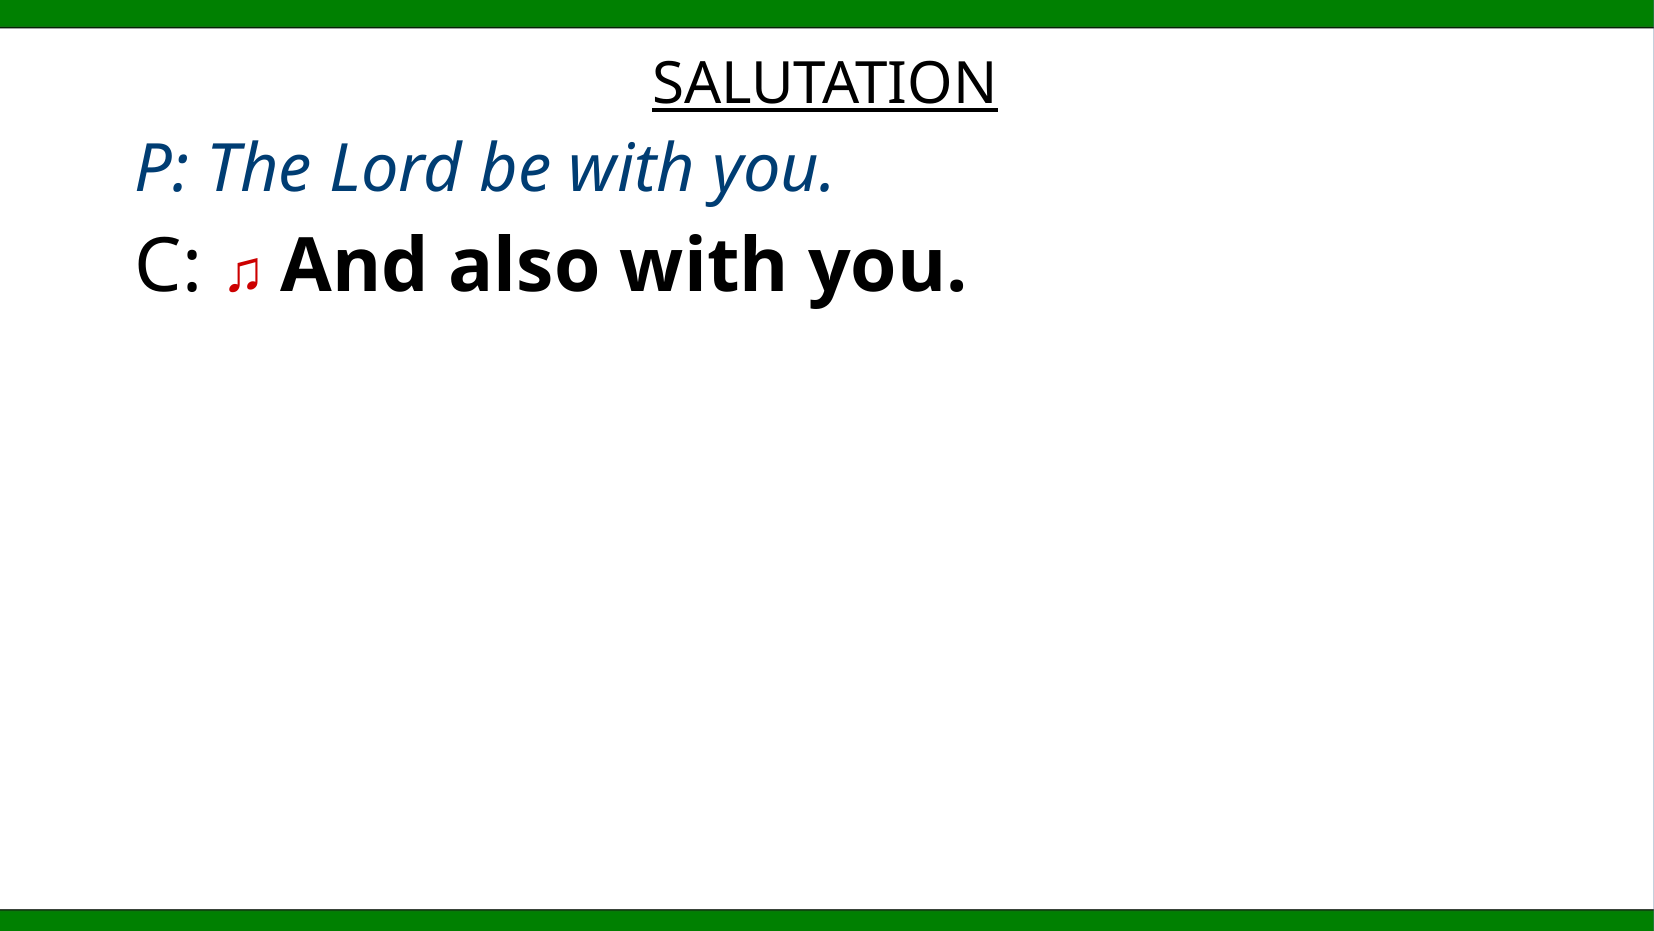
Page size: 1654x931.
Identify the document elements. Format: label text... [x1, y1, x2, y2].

picture [0, 0, 1654, 931]
text_box SALUTATION P: The Lord be with you. C: ♫ And also with you. [120, 33, 1531, 331]
